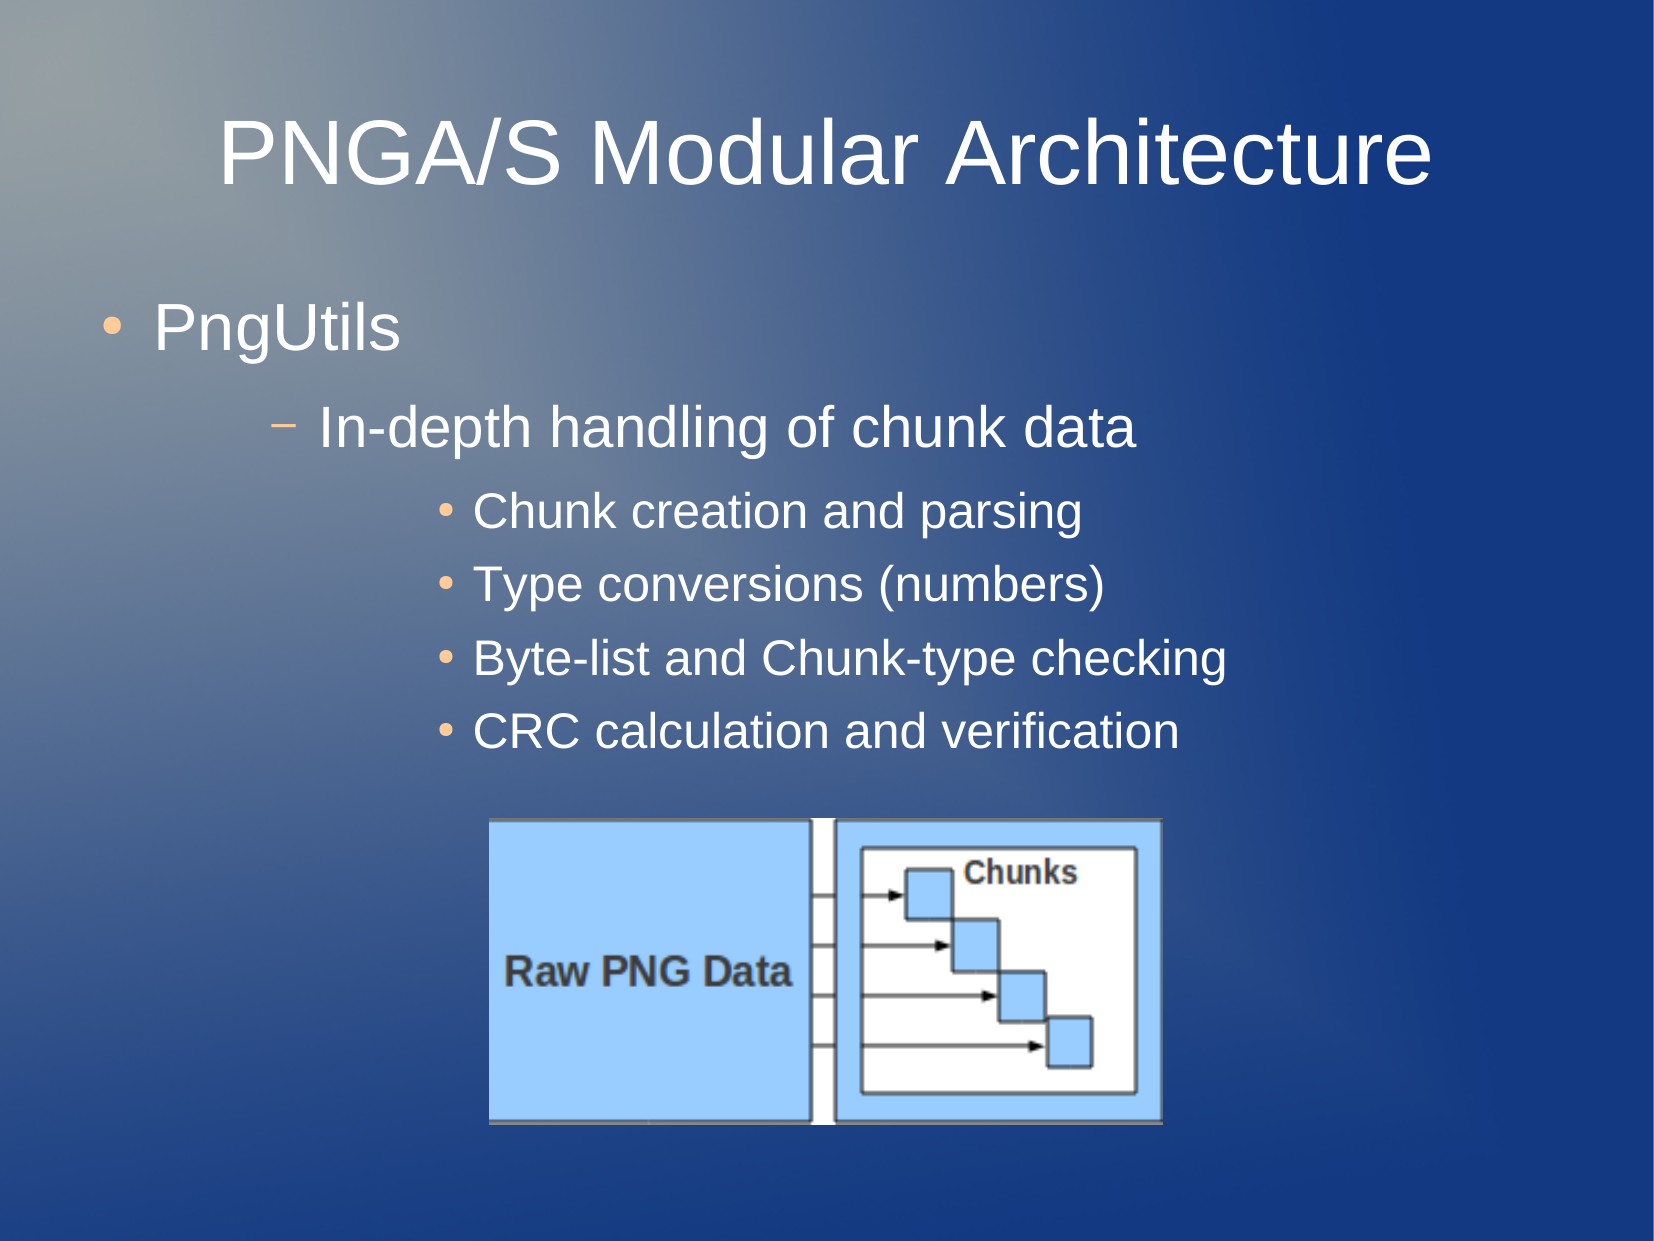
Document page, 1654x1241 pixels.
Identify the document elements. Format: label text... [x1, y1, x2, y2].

picture [0, 0, 1654, 1241]
title PNGA/S Modular Architecture [82, 56, 1571, 250]
list PngUtils In-depth handling of chunk data Chunk creation and parsing Type conversions (numbers) Byte-list and Chunk-type checking CRC calculation and verification [82, 290, 1571, 1094]
